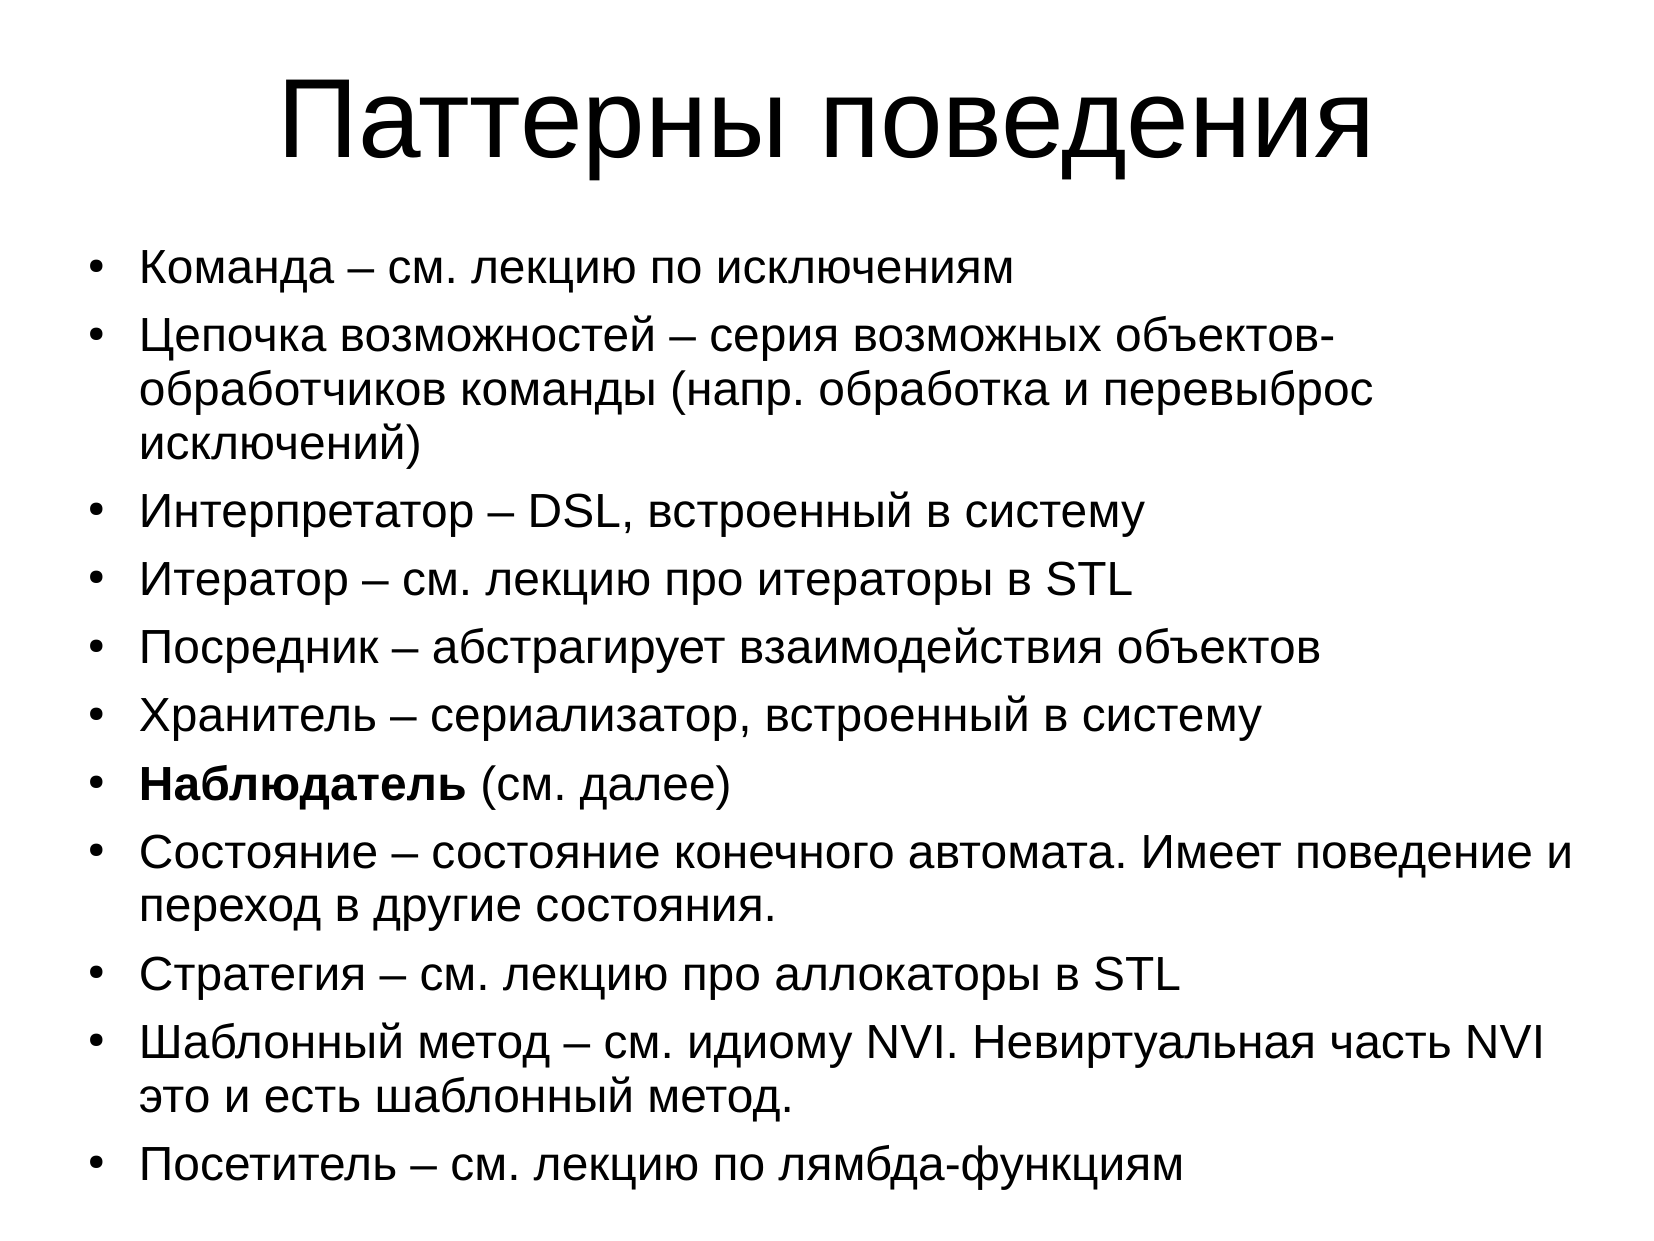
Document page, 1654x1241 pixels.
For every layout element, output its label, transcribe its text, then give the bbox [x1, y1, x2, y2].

title Паттерны поведения [82, 15, 1571, 223]
list Команда – см. лекцию по исключениям Цепочка возможностей – серия возможных объектов-обработчиков команды (напр. обработка и перевыброс исключений) Интерпретатор – DSL, встроенный в систему Итератор – см. лекцию про итераторы в STL Посредник – абстрагирует взаимодействия объектов Хранитель – сериализатор, встроенный в систему Наблюдатель (см. далее) Состояние – состояние конечного автомата. Имеет поведение и переход в другие состояния. Стратегия – см. лекцию про аллокаторы в STL Шаблонный метод – см. идиому NVI. Невиртуальная часть NVI это и есть шаблонный метод. Посетитель – см. лекцию по лямбда-функциям [70, 240, 1579, 1192]
